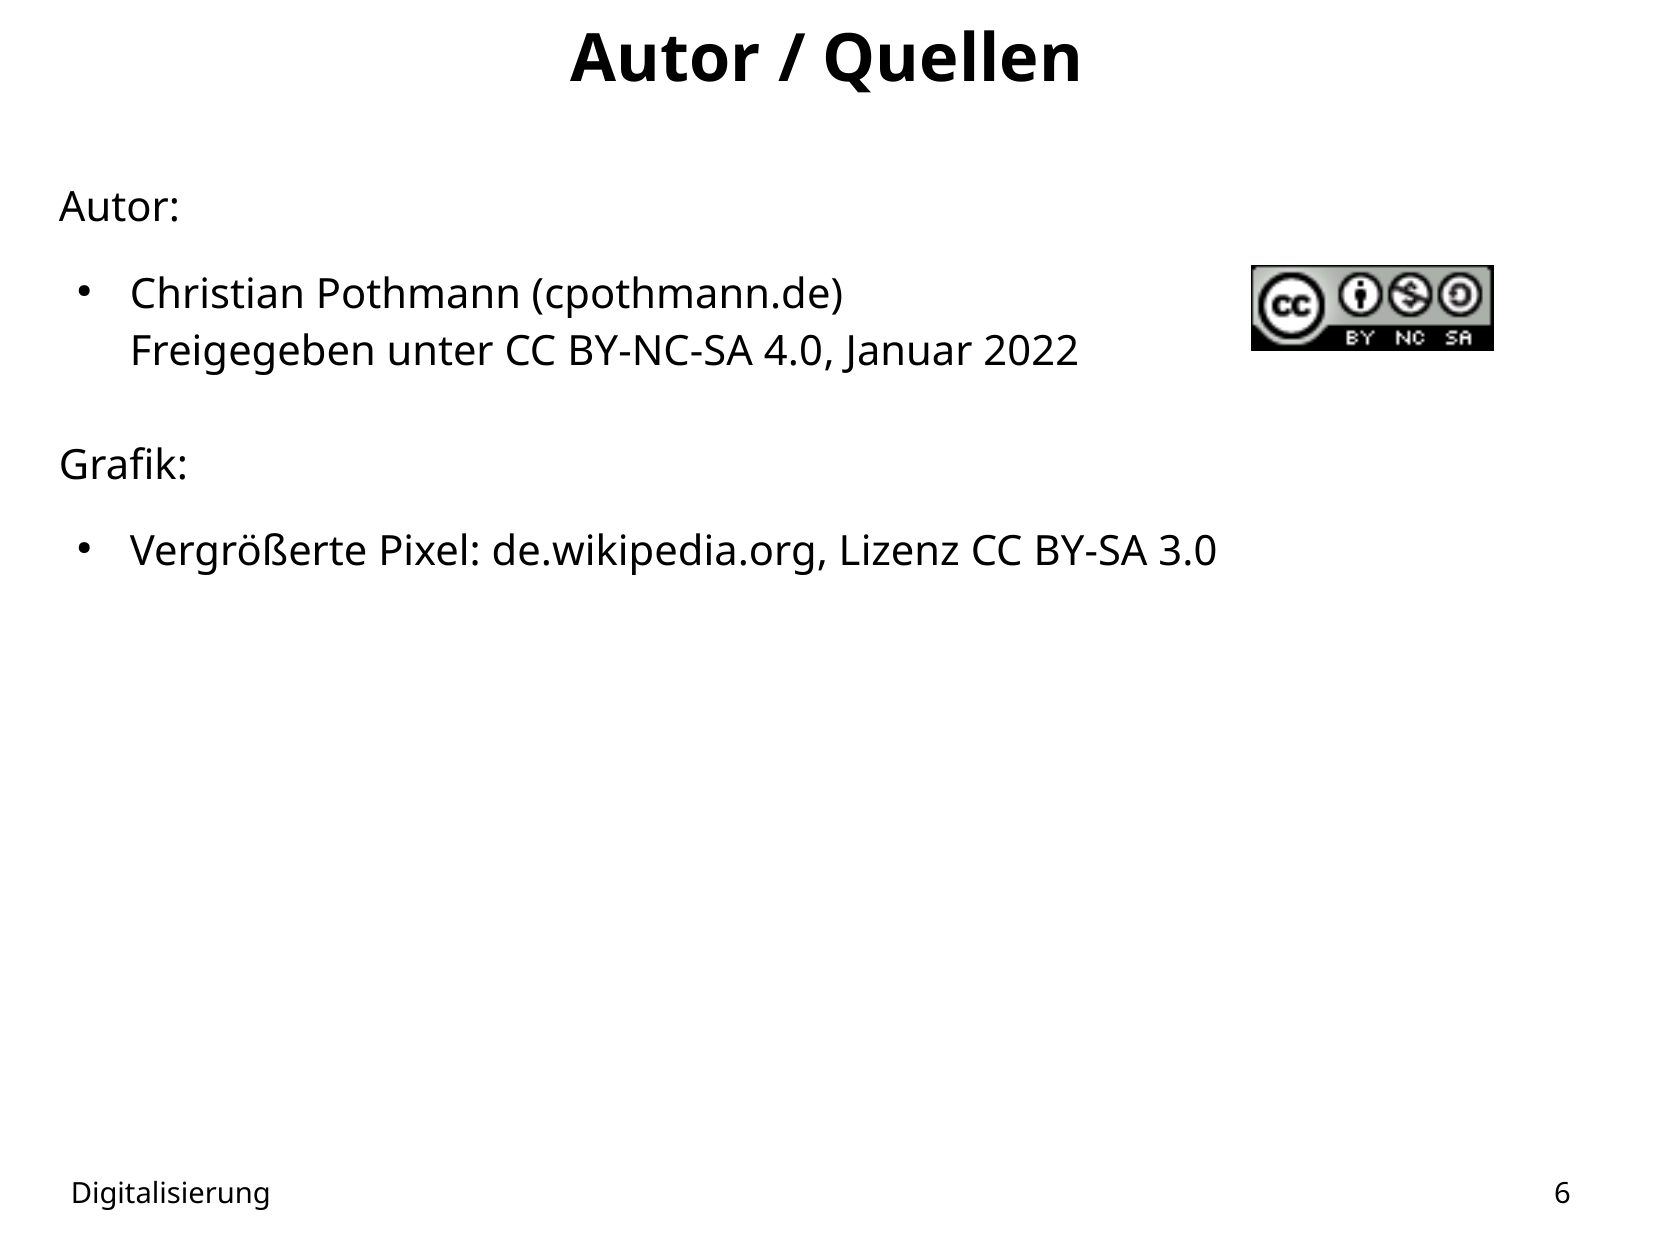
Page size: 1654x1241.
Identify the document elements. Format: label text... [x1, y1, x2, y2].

title Autor / Quellen [0, 5, 1654, 107]
picture [1251, 265, 1494, 351]
list Autor: Christian Pothmann (cpothmann.de) Freigegeben unter CC BY-NC-SA 4.0, Januar 2022 Grafik: Vergrößerte Pixel: de.wikipedia.org, Lizenz CC BY-SA 3.0 [59, 177, 1583, 1146]
